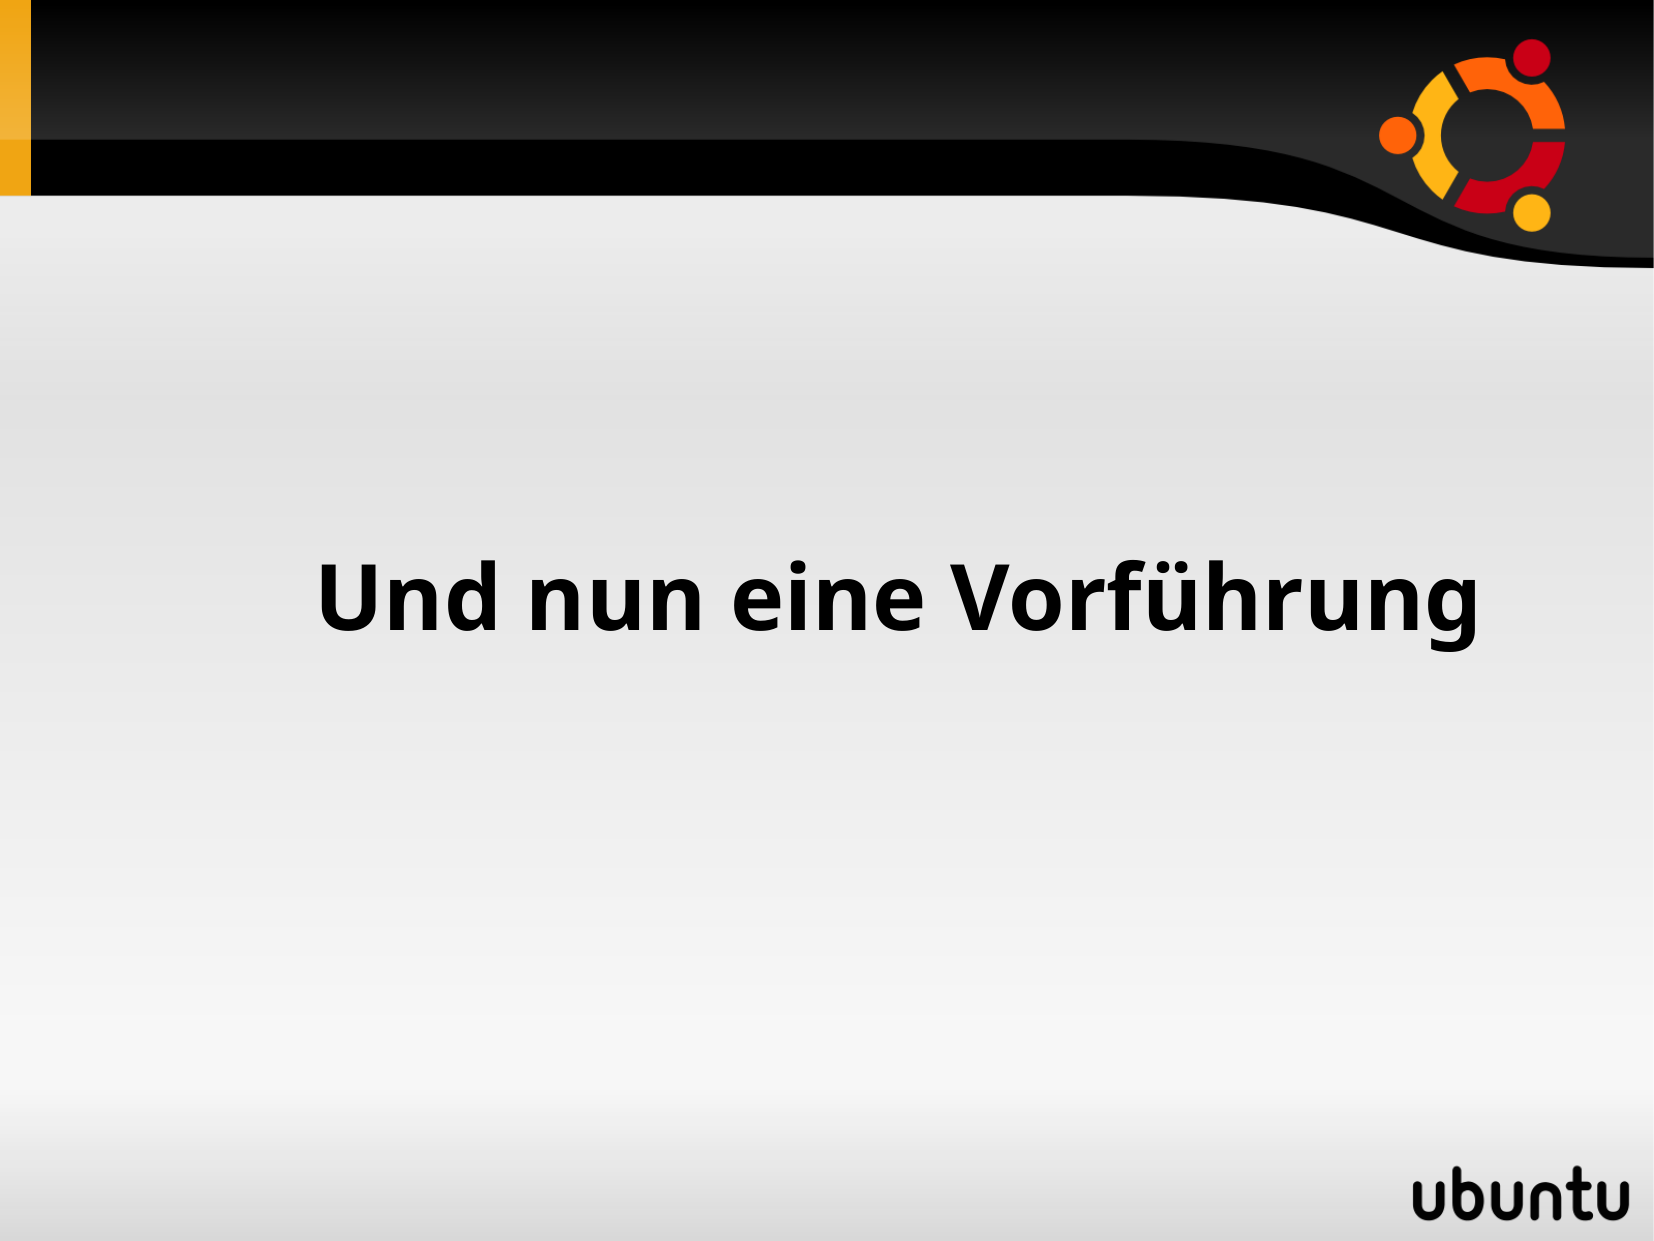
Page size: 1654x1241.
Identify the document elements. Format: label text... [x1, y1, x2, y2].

picture [0, 0, 1654, 1241]
text_box Und nun eine Vorführung [300, 525, 1501, 717]
